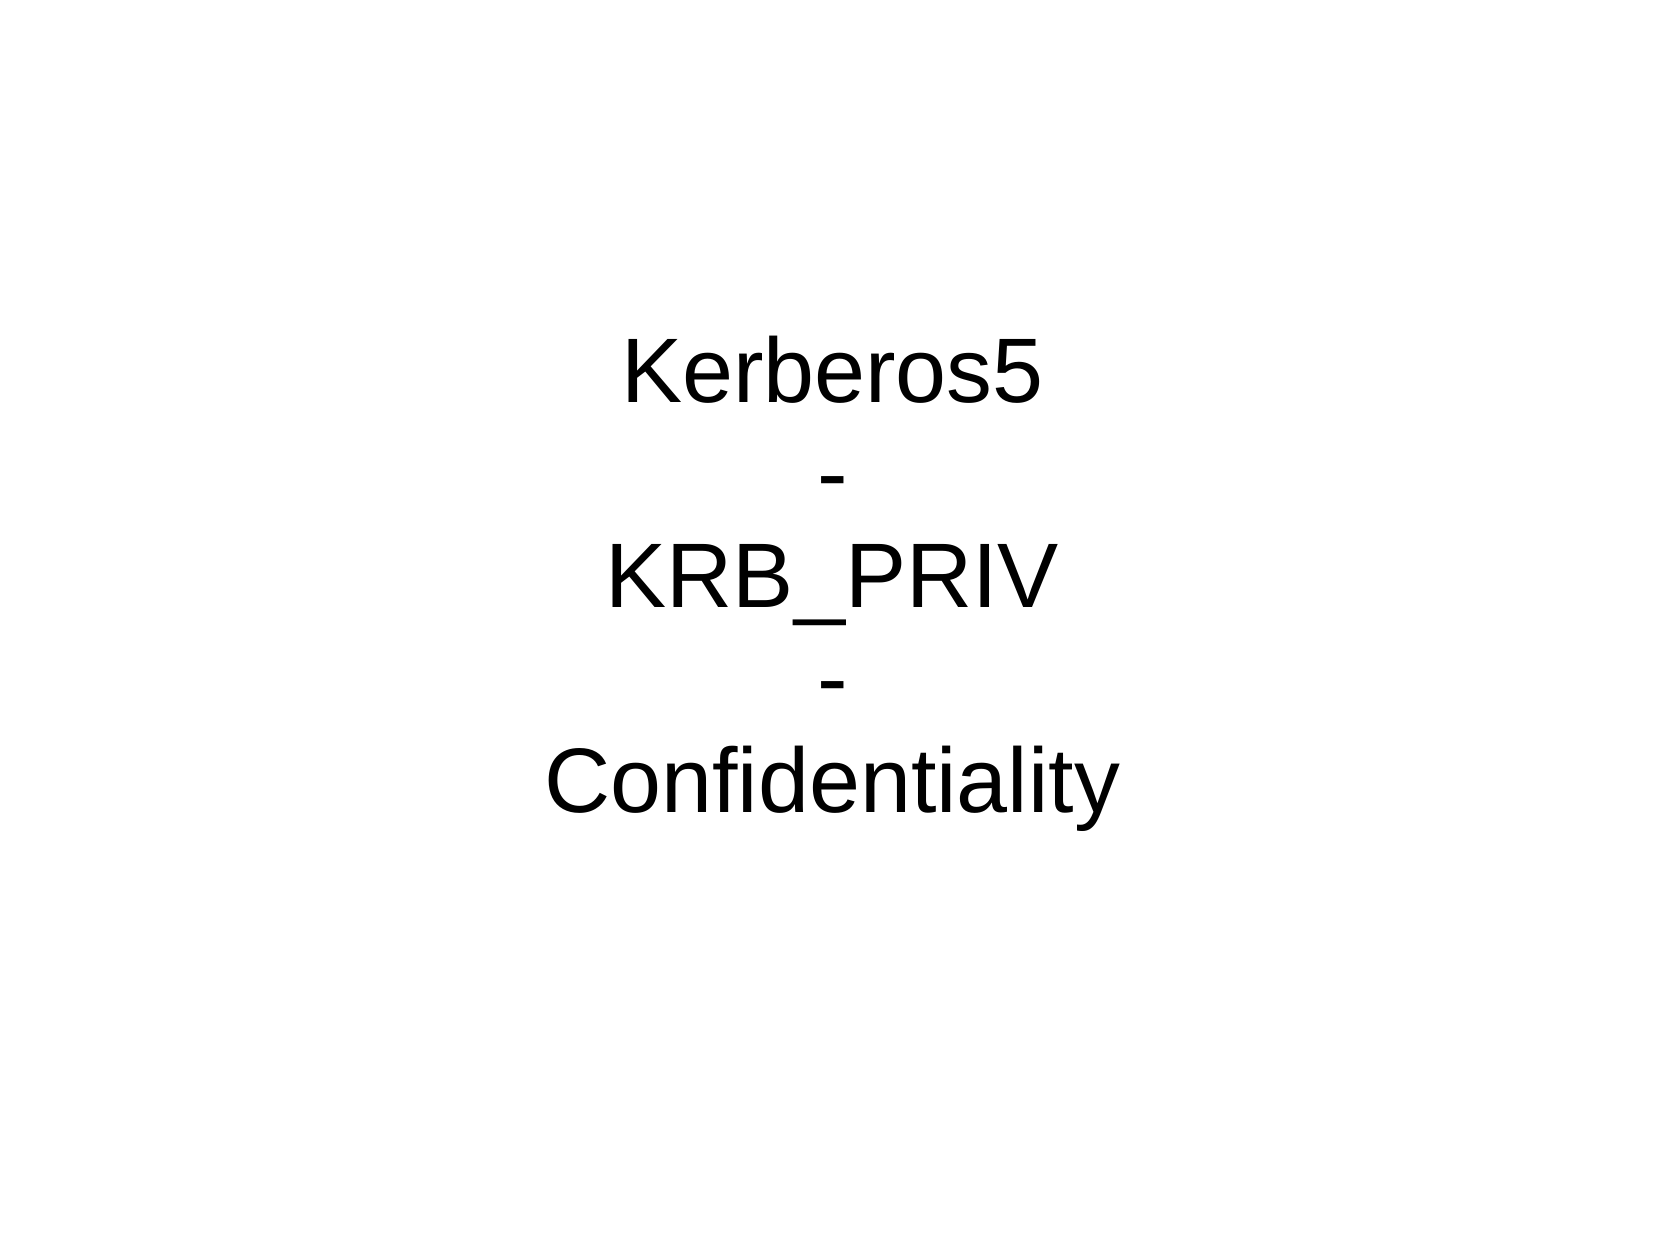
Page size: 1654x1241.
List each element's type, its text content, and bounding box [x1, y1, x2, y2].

title Kerberos5 - KRB_PRIV - Confidentiality [88, 319, 1577, 832]
